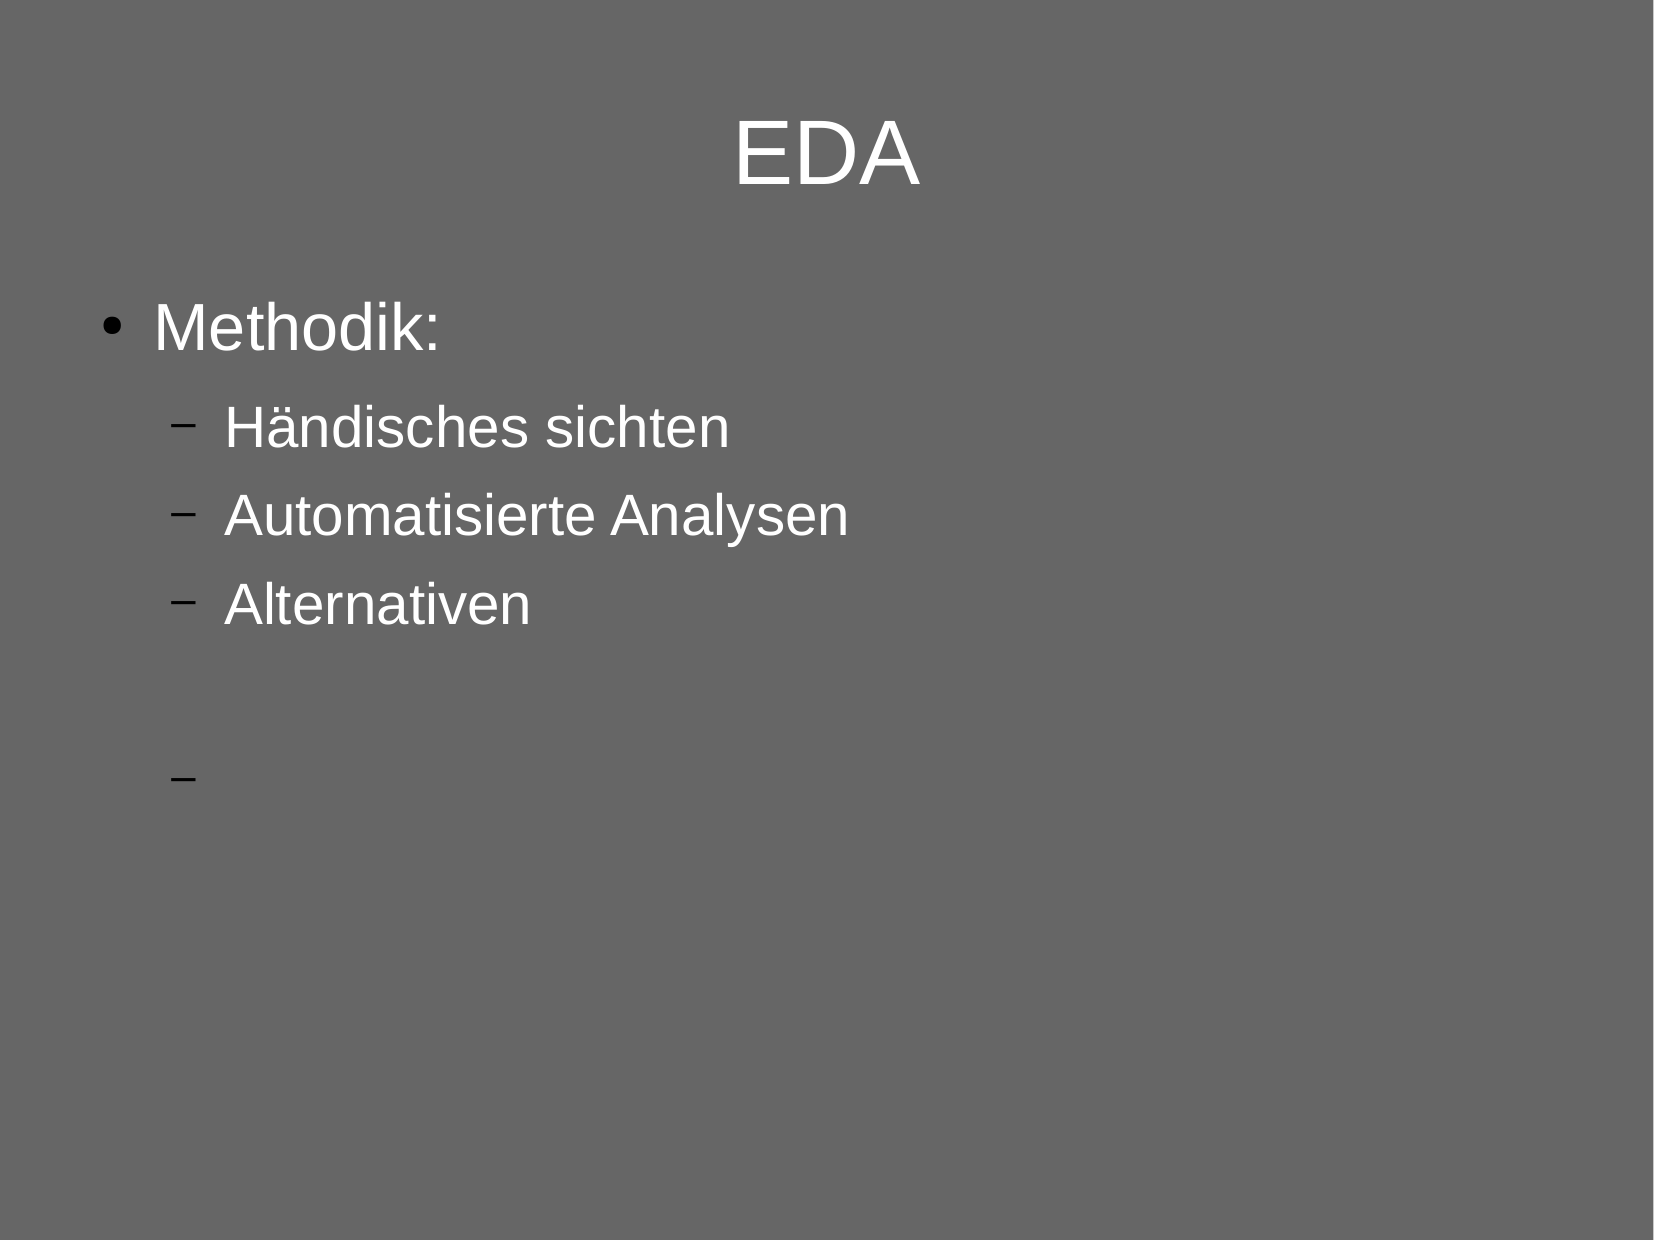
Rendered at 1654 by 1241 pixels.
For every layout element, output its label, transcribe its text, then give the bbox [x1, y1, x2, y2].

list Methodik: Händisches sichten Automatisierte Analysen Alternativen [82, 290, 1571, 1109]
title EDA [82, 49, 1571, 257]
